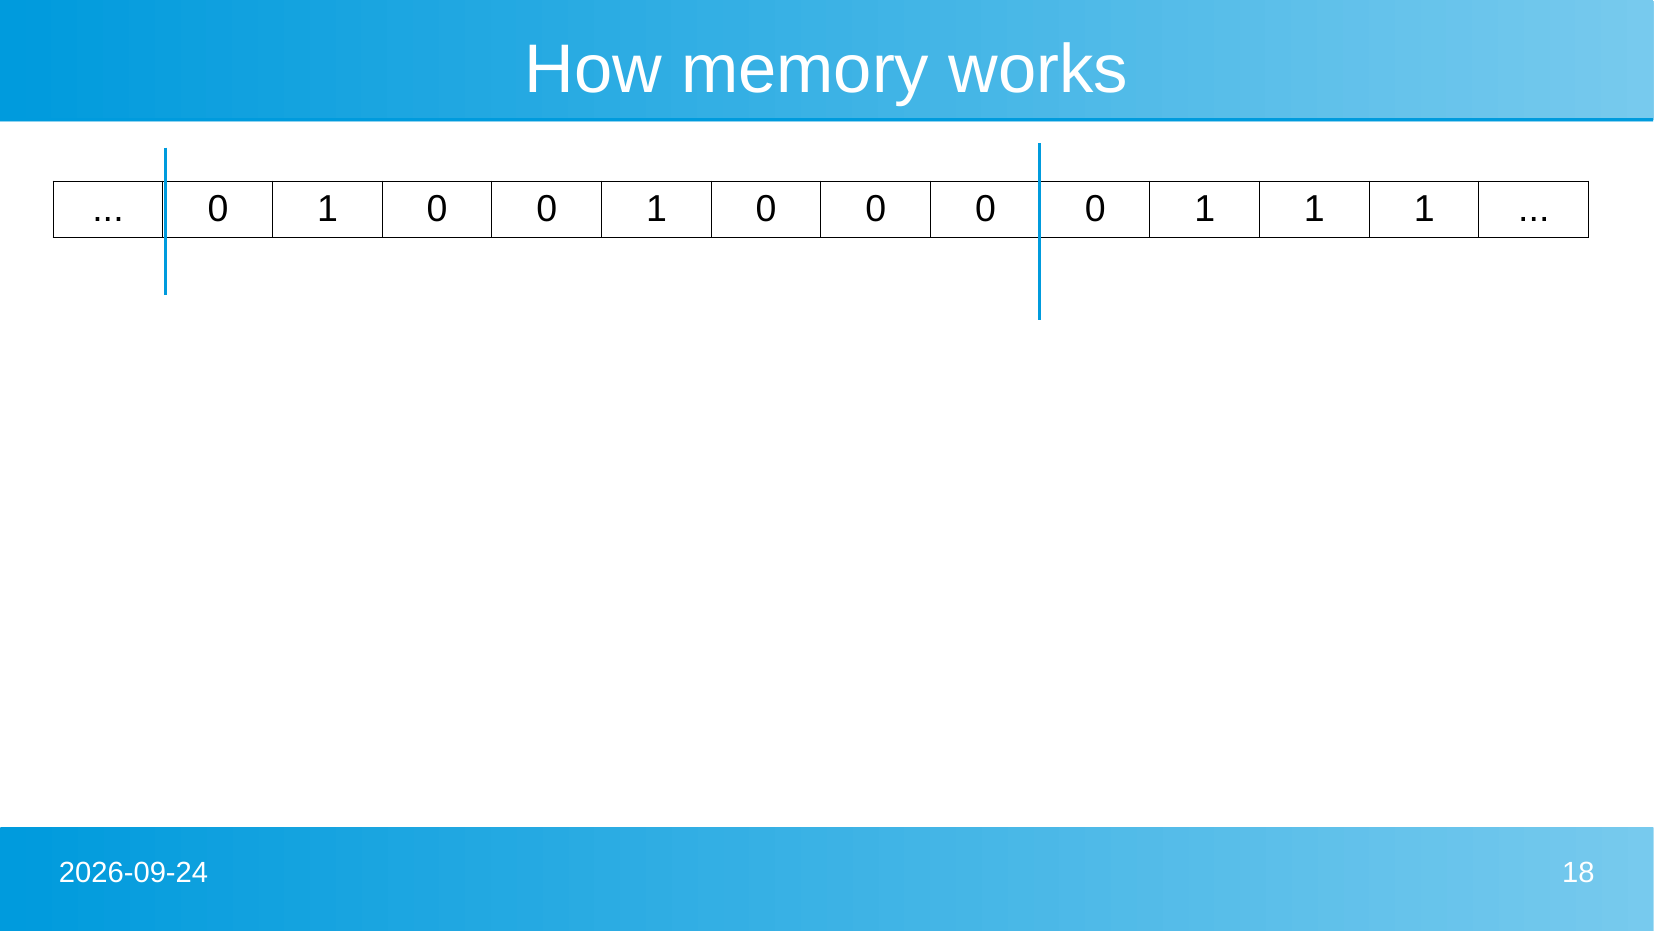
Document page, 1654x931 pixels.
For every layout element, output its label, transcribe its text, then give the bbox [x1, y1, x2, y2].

table_header 1 [1260, 182, 1369, 237]
table_header 0 [383, 182, 491, 237]
table_header 0 [1041, 182, 1149, 237]
table_header 0 [931, 182, 1038, 237]
table_header 1 [273, 182, 382, 237]
table_header 0 [821, 182, 930, 237]
table_header 1 [602, 182, 711, 237]
title How memory works [59, 29, 1595, 108]
table_header 0 [712, 182, 820, 237]
table_header 1 [1370, 182, 1478, 237]
table_header 1 [1150, 182, 1259, 237]
table_header 0 [167, 182, 272, 237]
table_header 0 [492, 182, 601, 237]
table_header ... [54, 182, 162, 237]
table_header ... [1479, 182, 1588, 237]
